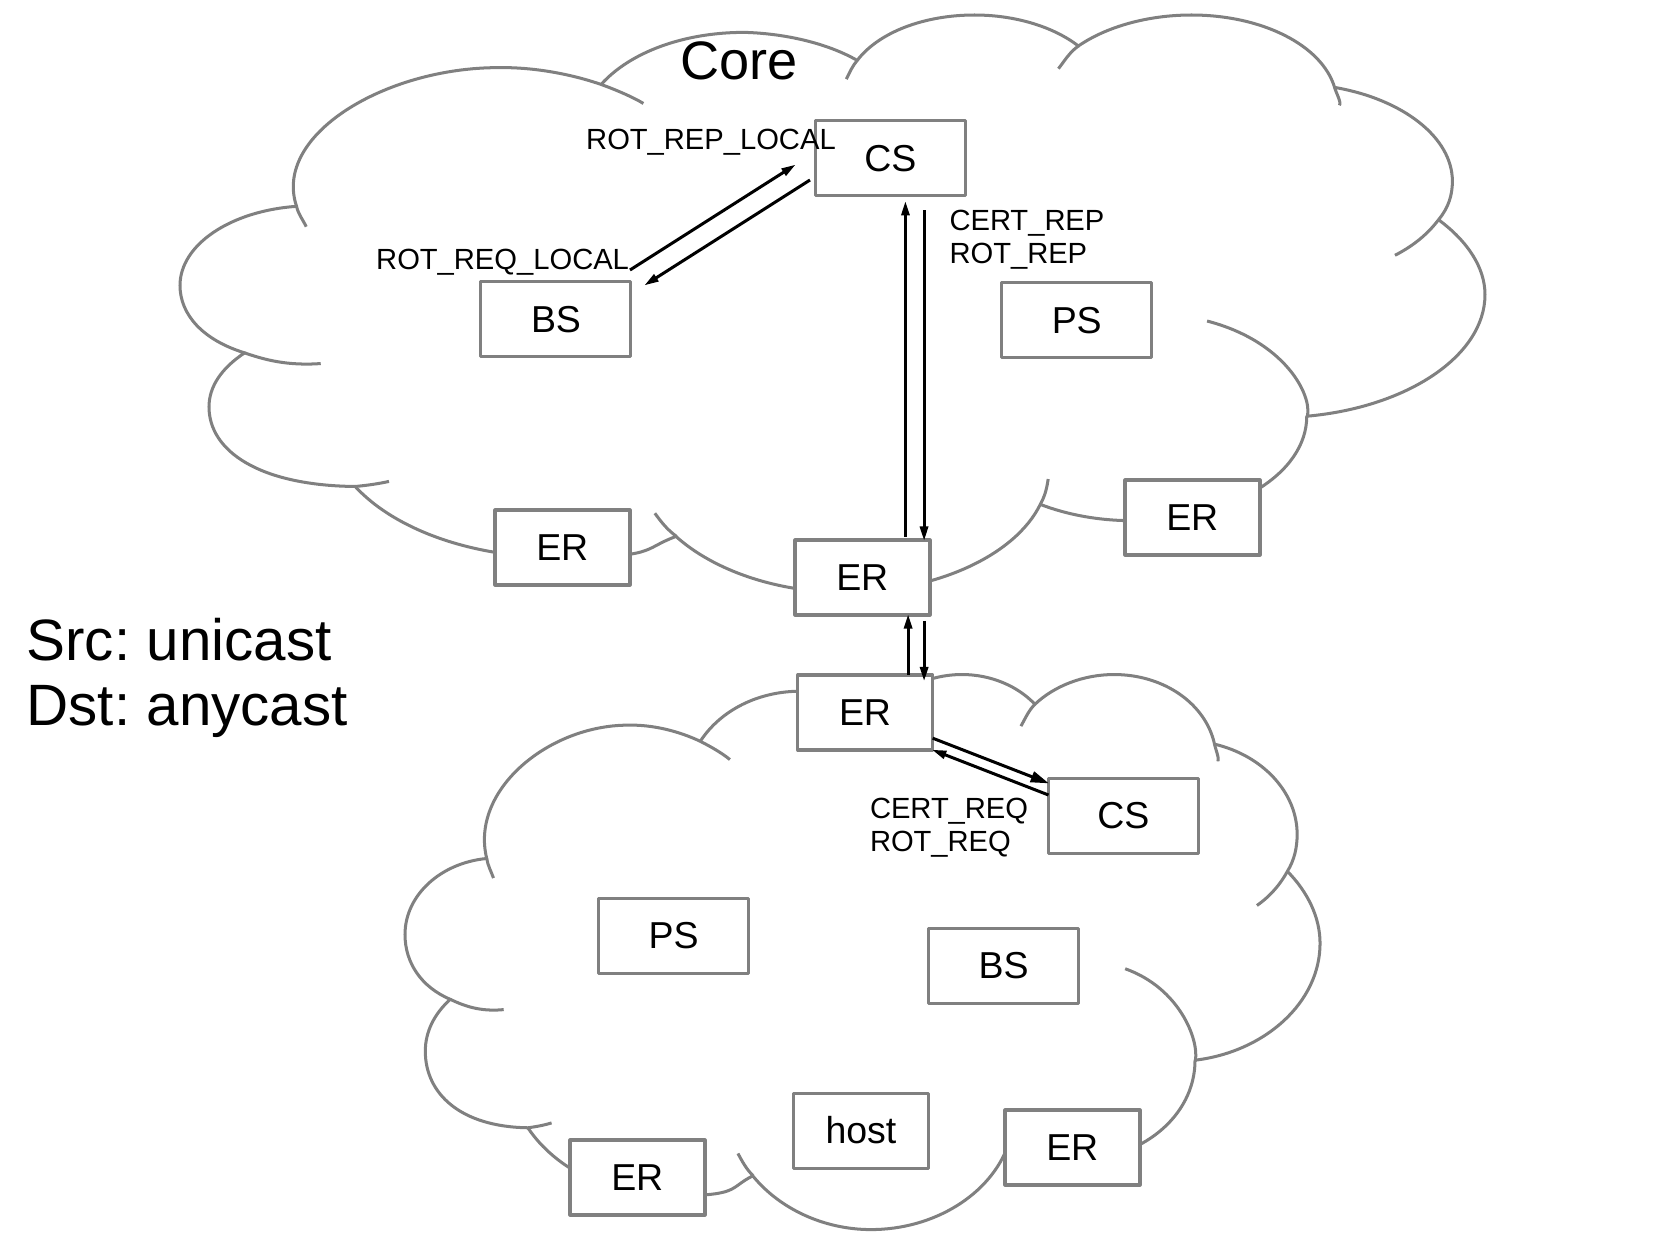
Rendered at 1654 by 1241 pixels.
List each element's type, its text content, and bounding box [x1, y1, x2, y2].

text_box ER [495, 510, 631, 586]
text_box CS [815, 120, 966, 196]
text_box ROT_REQ_LOCAL [360, 234, 647, 286]
text_box Core [663, 21, 815, 100]
text_box PS [598, 898, 749, 974]
text_box ROT_REP_LOCAL [570, 114, 854, 166]
text_box host [793, 1093, 929, 1169]
text_box CERT_REQ ROT_REQ [853, 783, 1046, 867]
text_box BS [928, 928, 1079, 1004]
text_box ER [1125, 480, 1261, 556]
text_box [180, 15, 1486, 589]
text_box PS [1001, 282, 1152, 358]
text_box CS [1048, 778, 1199, 854]
text_box ER [570, 1140, 706, 1216]
text_box [933, 741, 1030, 783]
text_box Src: unicast Dst: anycast [11, 600, 363, 745]
text_box CERT_REP ROT_REP [933, 195, 1122, 279]
text_box ER [1005, 1110, 1141, 1186]
text_box ER [797, 675, 933, 751]
text_box BS [480, 286, 631, 357]
text_box [405, 674, 1321, 1230]
text_box ER [795, 540, 931, 616]
